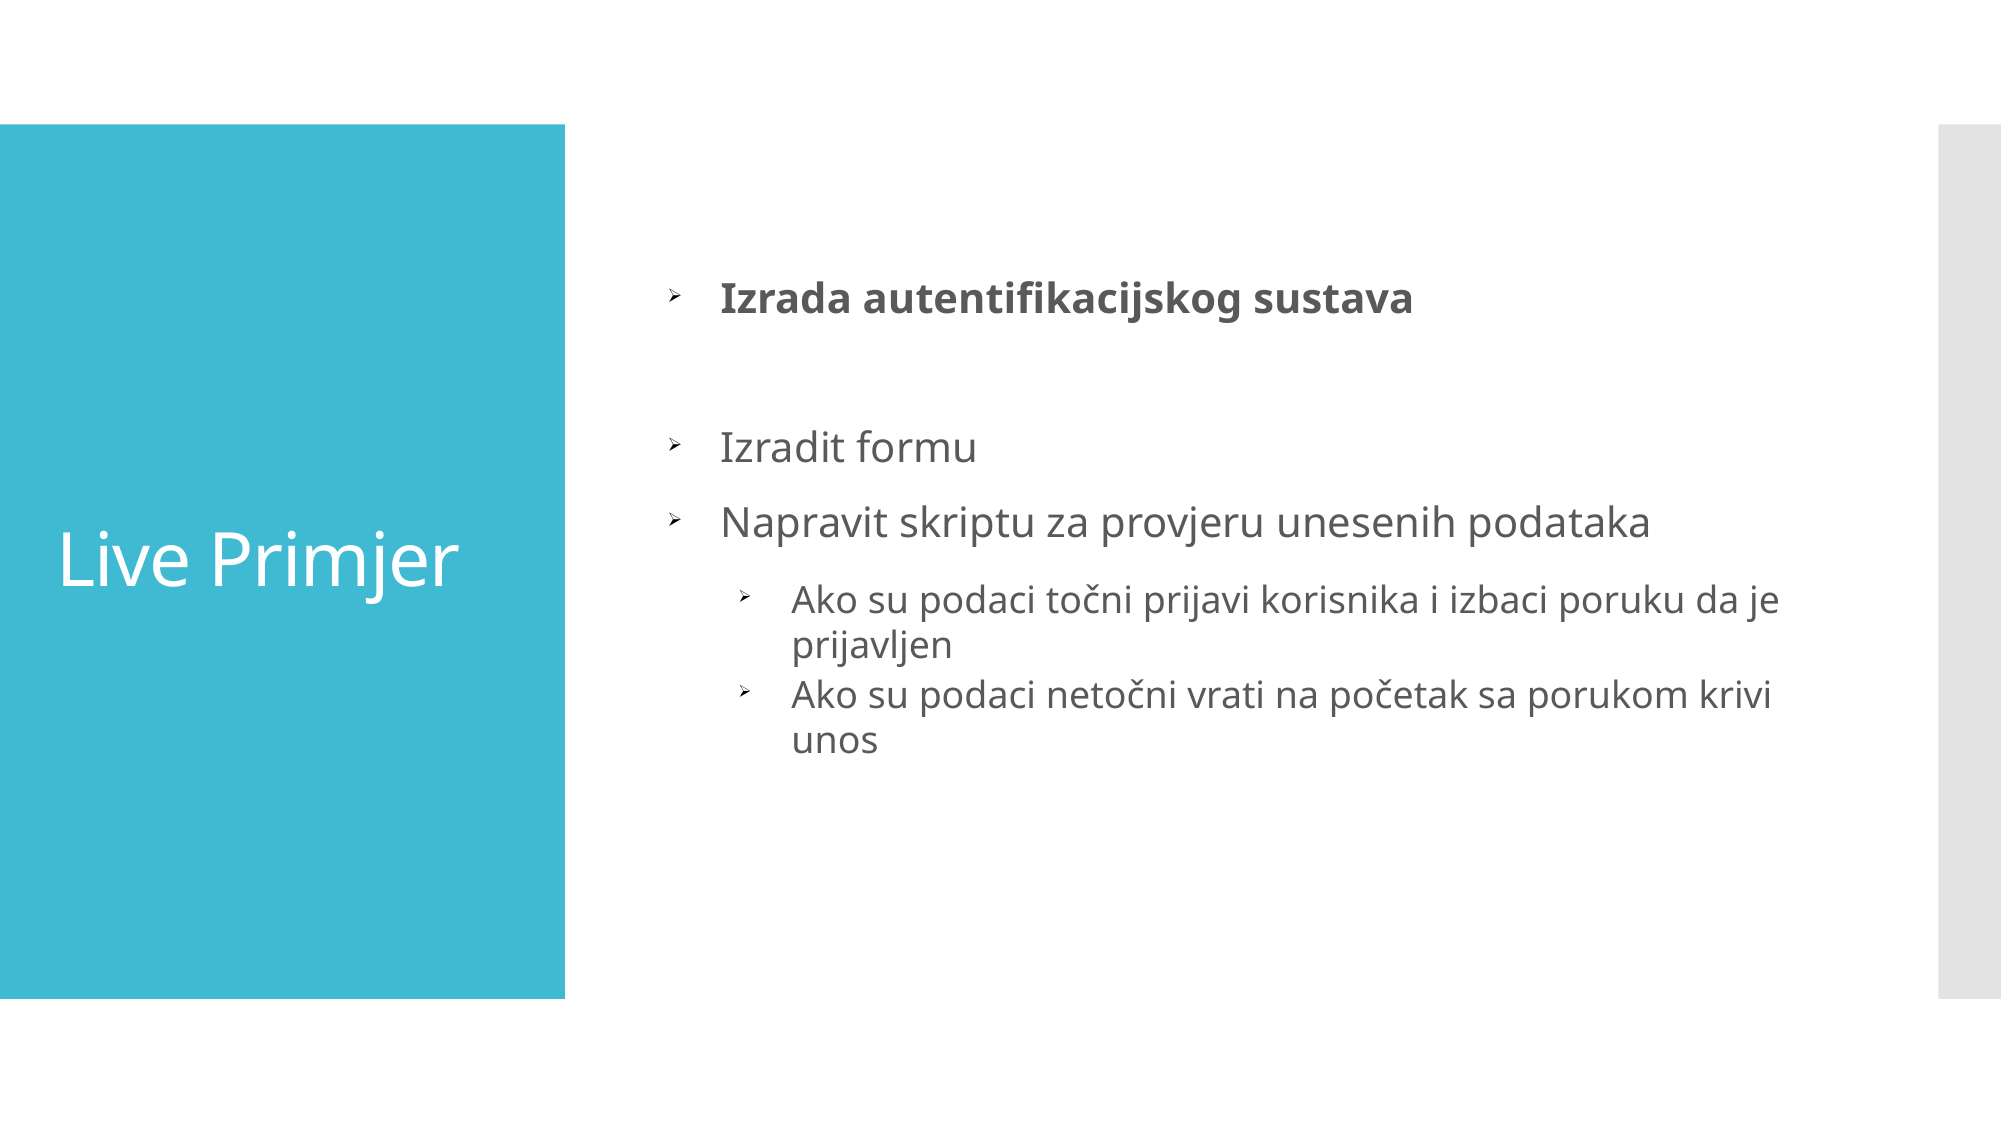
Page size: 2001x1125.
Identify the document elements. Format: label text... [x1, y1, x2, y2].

list Izrada autentifikacijskog sustava Izradit formu Napravit skriptu za provjeru unesenih podataka Ako su podaci točni prijavi korisnika i izbaci poruku da je prijavljen Ako su podaci netočni vrati na početak sa porukom krivi unos [634, 134, 1835, 975]
title Live Primjer [41, 184, 525, 940]
